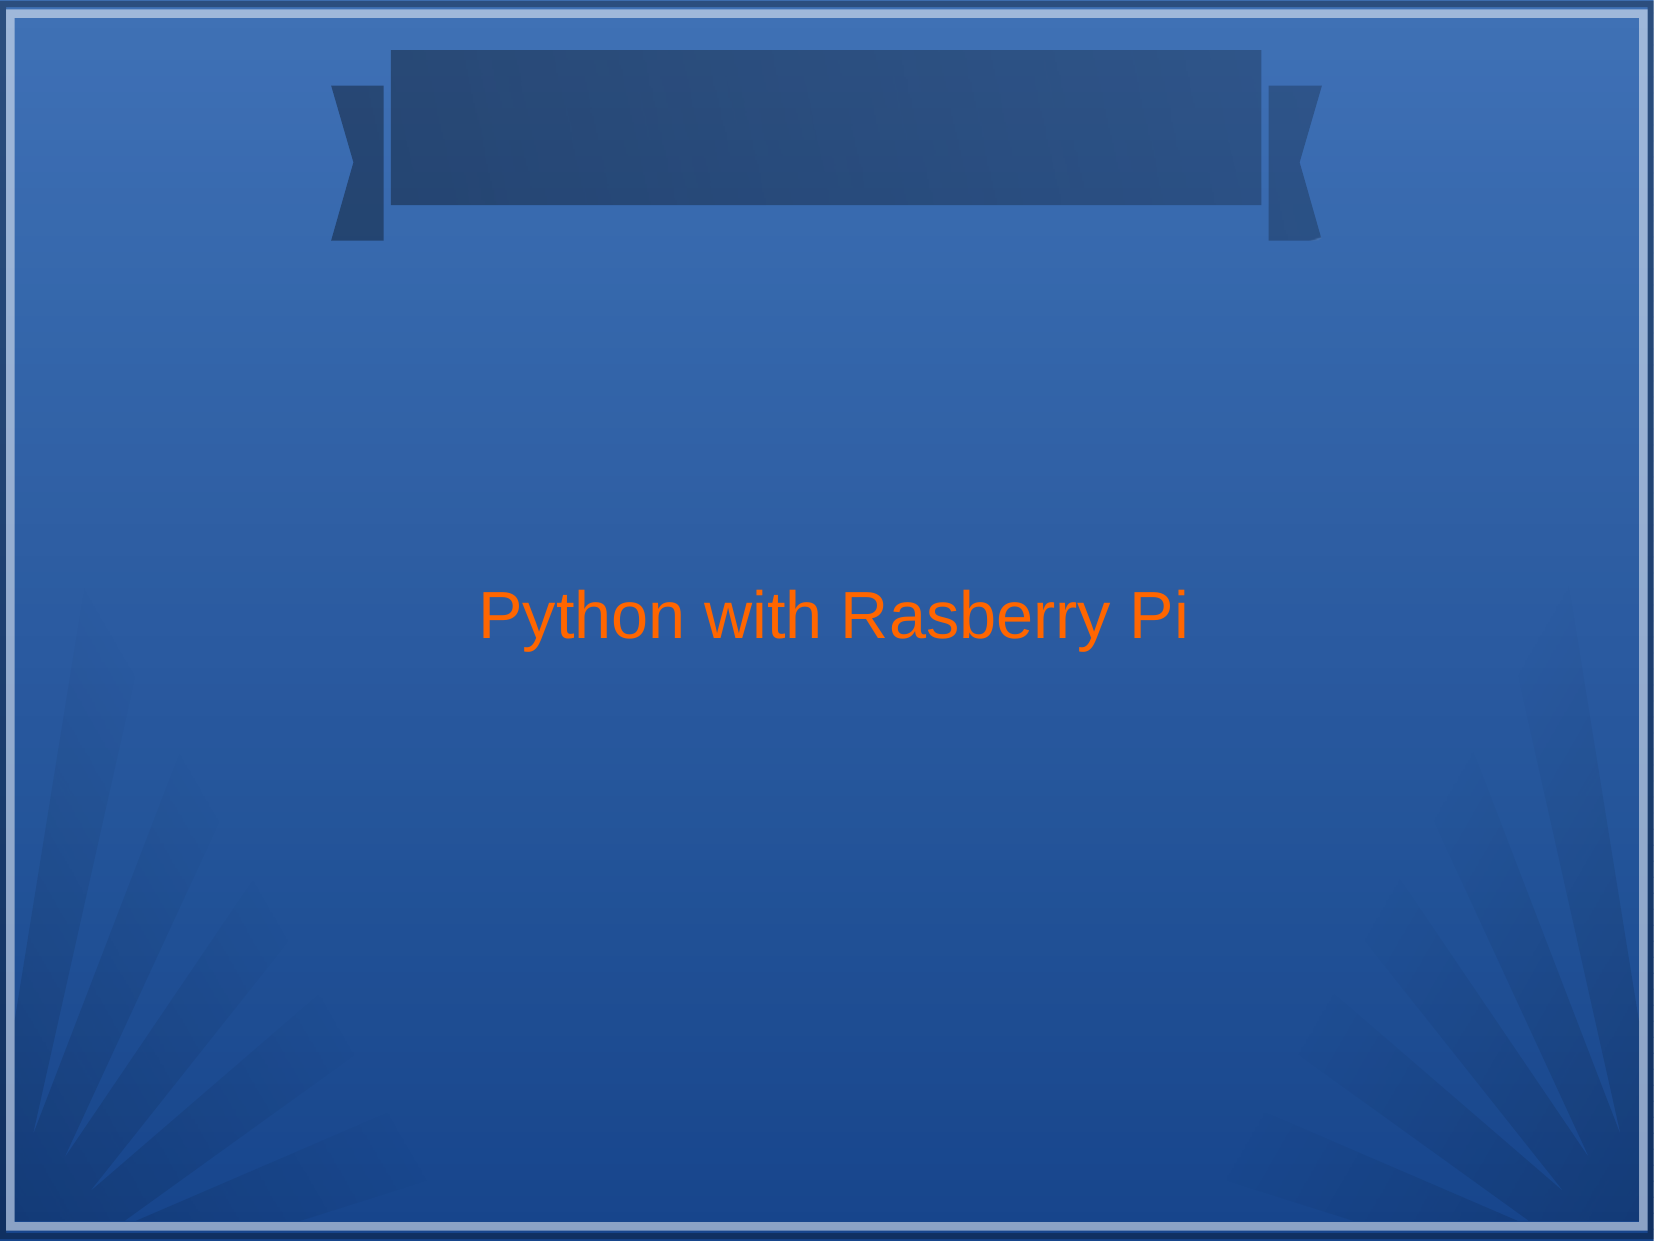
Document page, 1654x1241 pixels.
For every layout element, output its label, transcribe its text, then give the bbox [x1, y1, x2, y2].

subtitle Python with Rasberry Pi [90, 135, 1579, 1096]
title [389, 47, 1264, 135]
